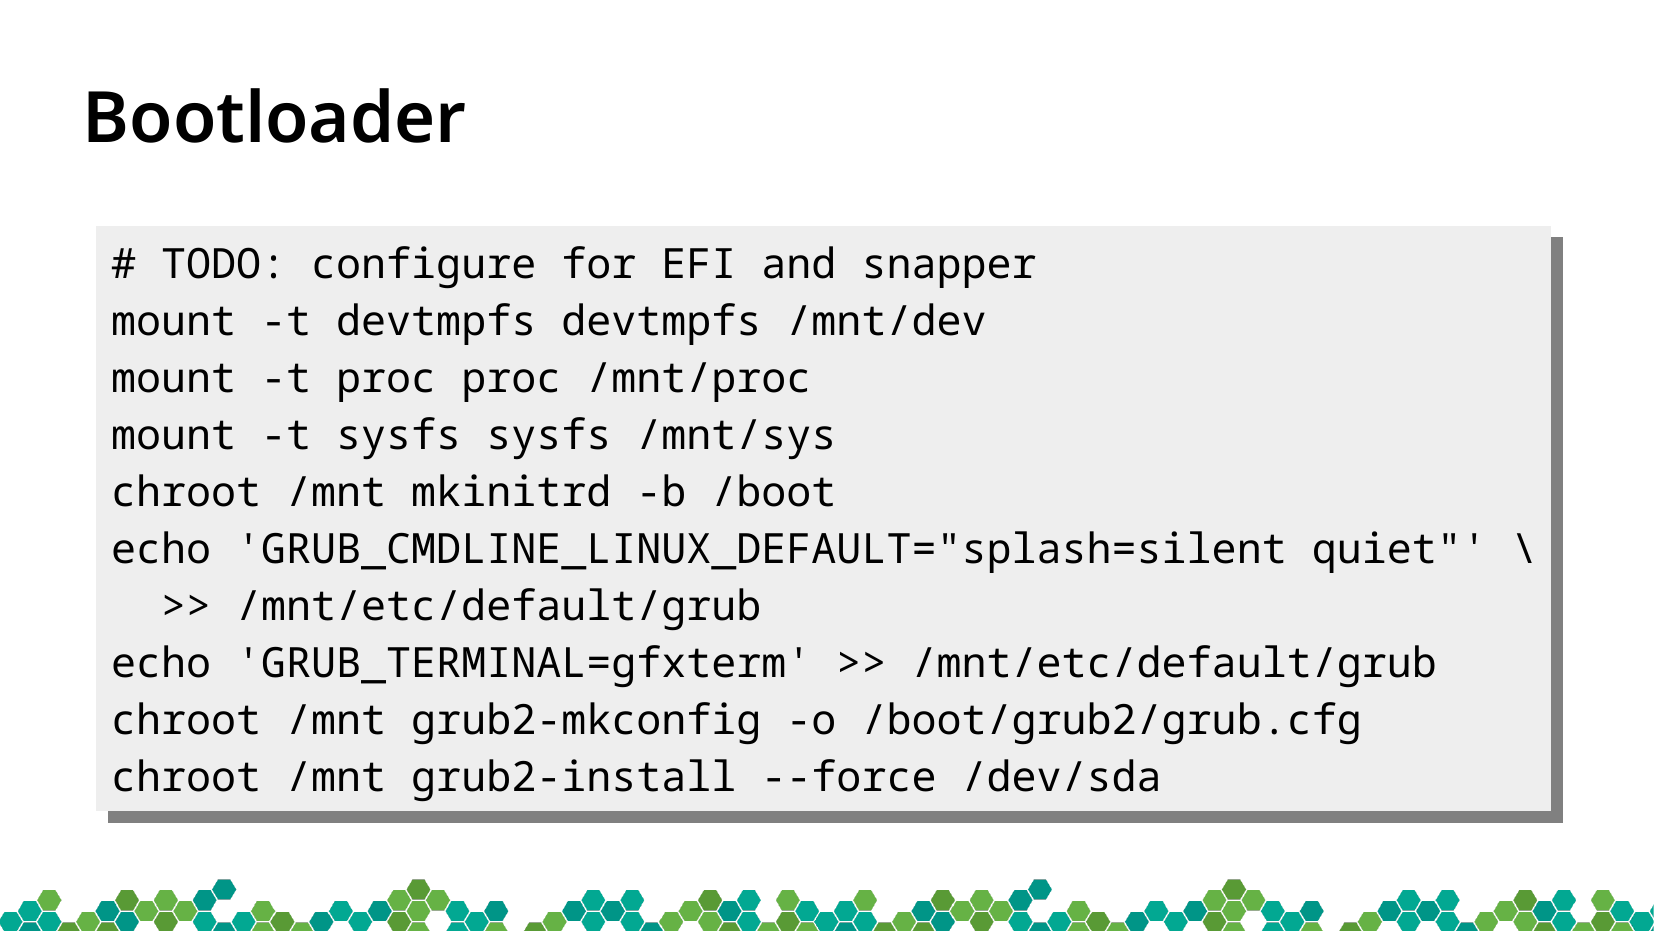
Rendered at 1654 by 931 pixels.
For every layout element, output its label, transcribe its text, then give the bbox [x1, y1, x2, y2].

text_box # TODO: configure for EFI and snapper mount -t devtmpfs devtmpfs /mnt/dev mount -t proc proc /mnt/proc mount -t sysfs sysfs /mnt/sys chroot /mnt mkinitrd -b /boot echo 'GRUB_CMDLINE_LINUX_DEFAULT="splash=silent quiet"' \ >> /mnt/etc/default/grub echo 'GRUB_TERMINAL=gfxterm' >> /mnt/etc/default/grub chroot /mnt grub2-mkconfig -o /boot/grub2/grub.cfg chroot /mnt grub2-install --force /dev/sda [96, 226, 1551, 776]
title Bootloader [82, 37, 1571, 193]
picture [0, 871, 1654, 931]
